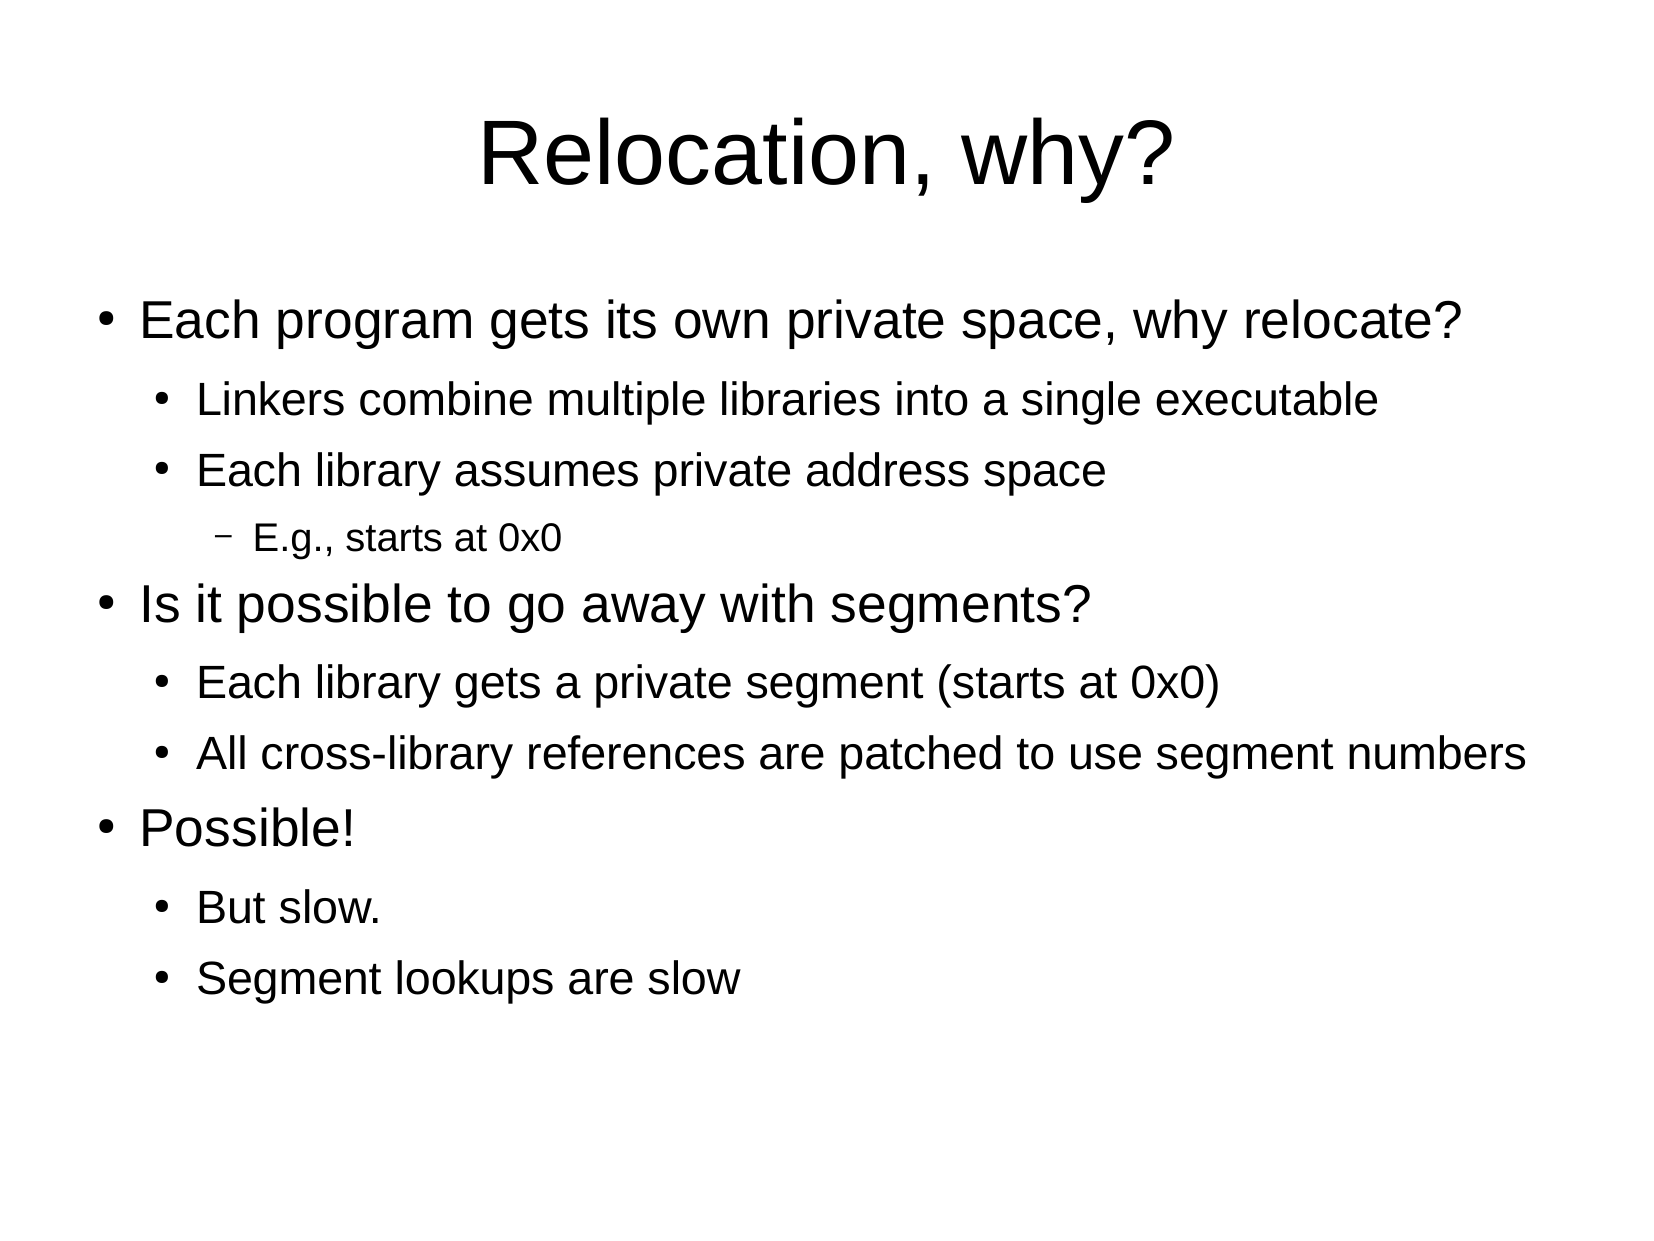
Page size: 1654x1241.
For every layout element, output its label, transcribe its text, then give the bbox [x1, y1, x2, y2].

list Each program gets its own private space, why relocate? Linkers combine multiple libraries into a single executable Each library assumes private address space E.g., starts at 0x0 Is it possible to go away with segments? Each library gets a private segment (starts at 0x0) All cross-library references are patched to use segment numbers Possible! But slow. Segment lookups are slow [82, 290, 1571, 1010]
title Relocation, why? [82, 49, 1571, 257]
